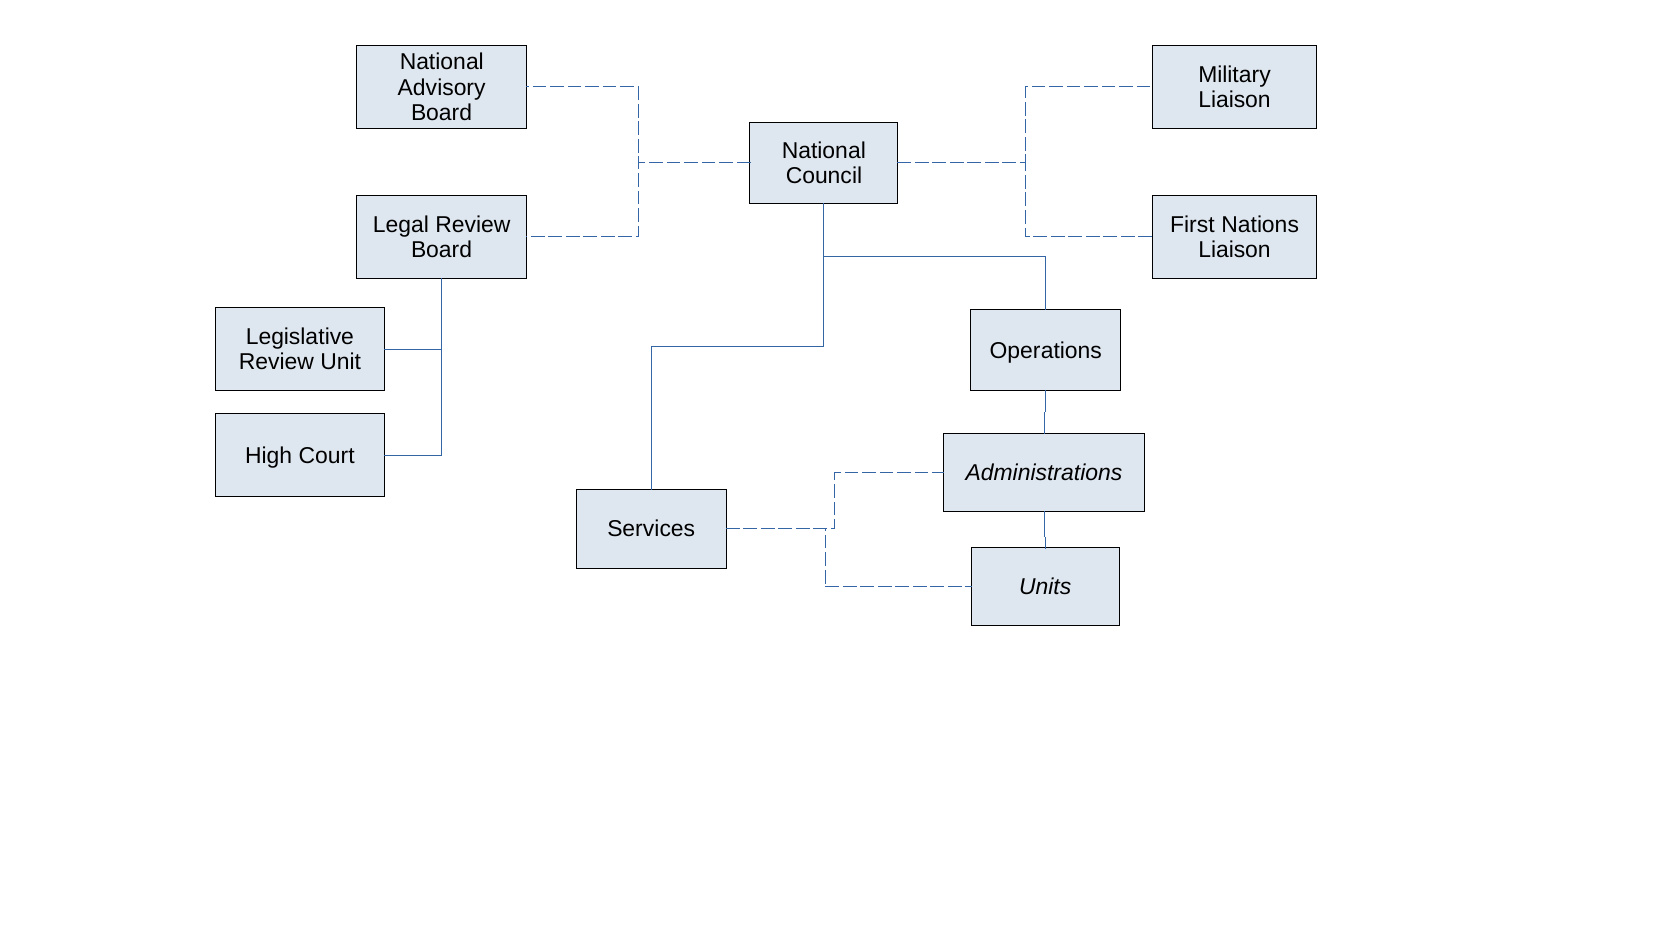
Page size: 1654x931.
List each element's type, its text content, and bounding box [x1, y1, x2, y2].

text_box Services [576, 489, 727, 569]
text_box National Council [749, 122, 898, 204]
text_box National Advisory Board [356, 45, 527, 129]
text_box First Nations Liaison [1152, 195, 1317, 279]
text_box Legislative Review Unit [215, 307, 385, 391]
text_box Military Liaison [1152, 45, 1317, 129]
text_box Units [971, 547, 1120, 626]
text_box Administrations [943, 433, 1145, 512]
text_box High Court [215, 413, 385, 497]
text_box Operations [970, 309, 1121, 391]
text_box Legal Review Board [356, 195, 527, 279]
